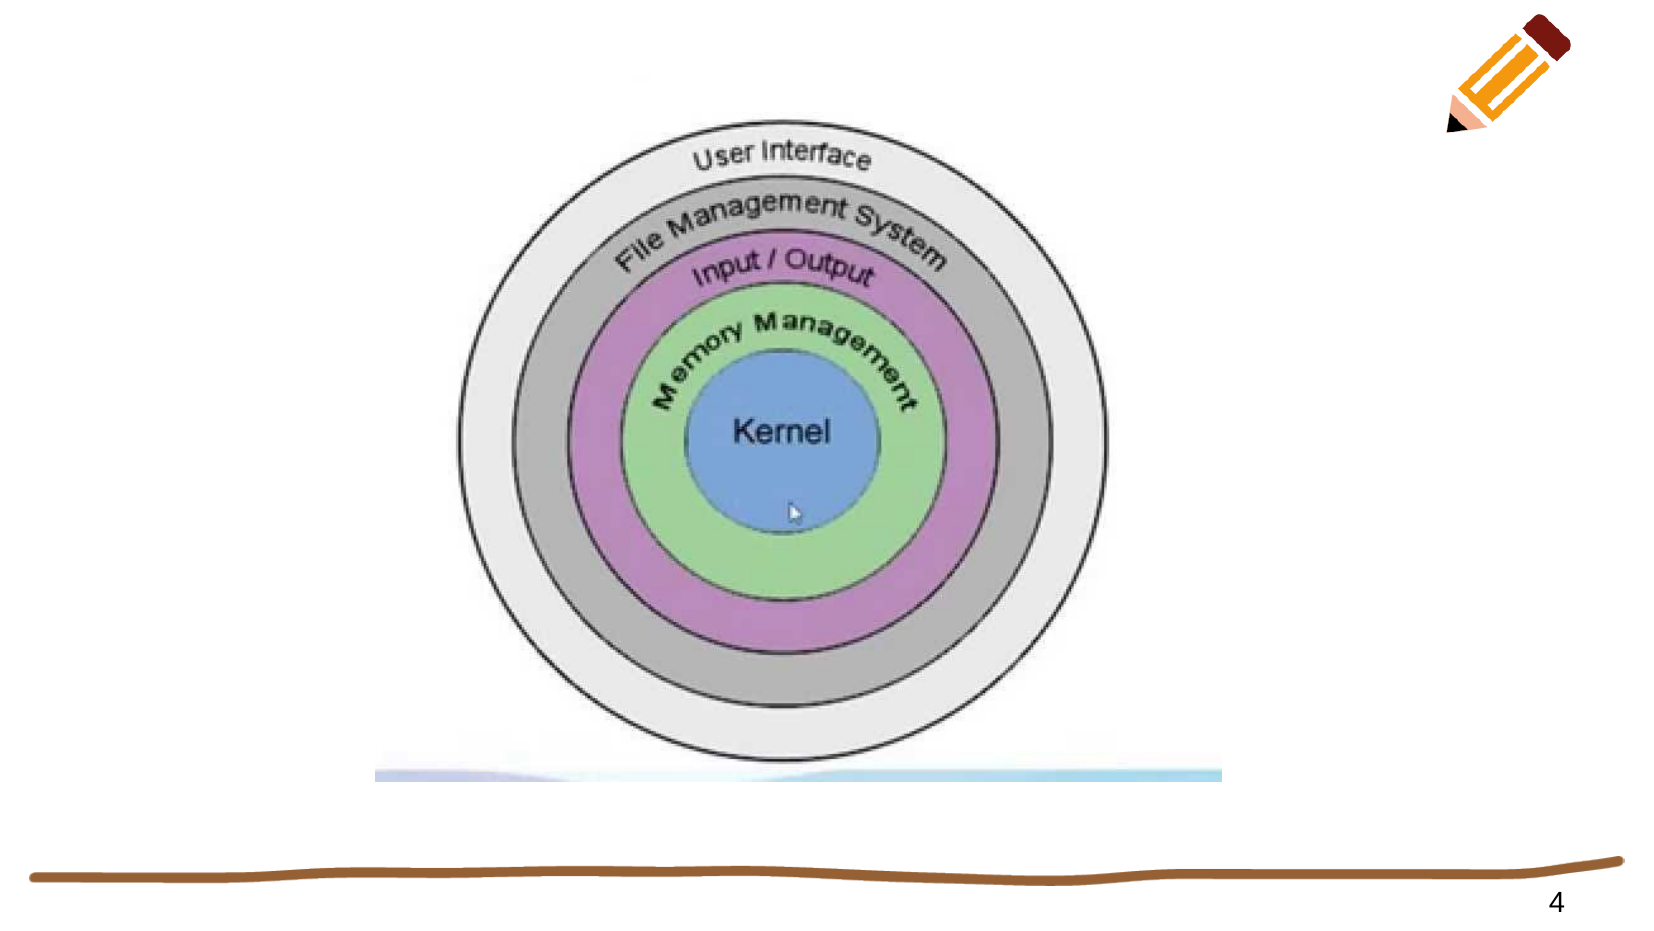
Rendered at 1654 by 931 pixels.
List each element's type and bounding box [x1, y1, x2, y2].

picture [1446, 14, 1571, 133]
picture [375, 74, 1222, 782]
picture [29, 856, 1625, 886]
